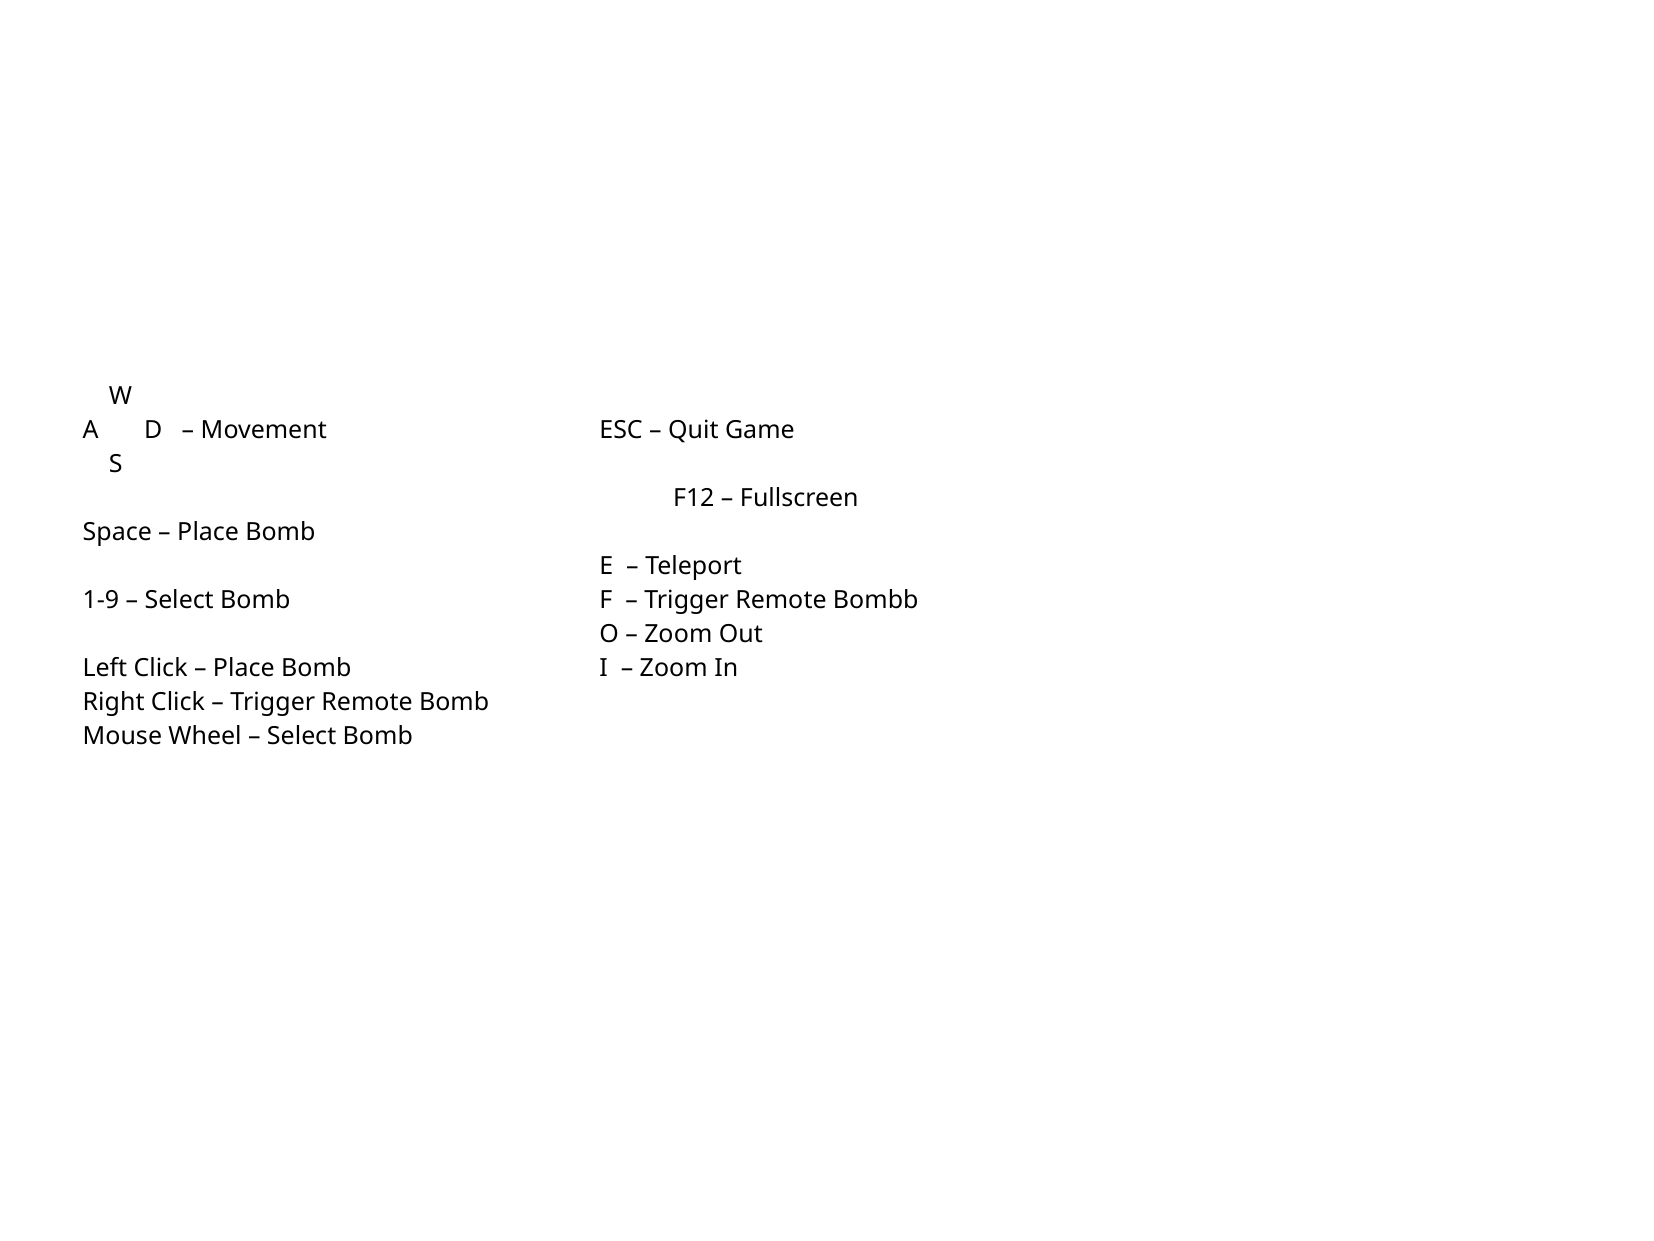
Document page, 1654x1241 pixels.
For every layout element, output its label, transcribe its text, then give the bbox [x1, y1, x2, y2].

subtitle W A D – Movement ESC – Quit Game S F12 – Fullscreen Space – Place Bomb E – Teleport 1-9 – Select Bomb F – Trigger Remote Bombb O – Zoom Out Left Click – Place Bomb I – Zoom In Right Click – Trigger Remote Bomb Mouse Wheel – Select Bomb [82, 290, 1571, 1010]
